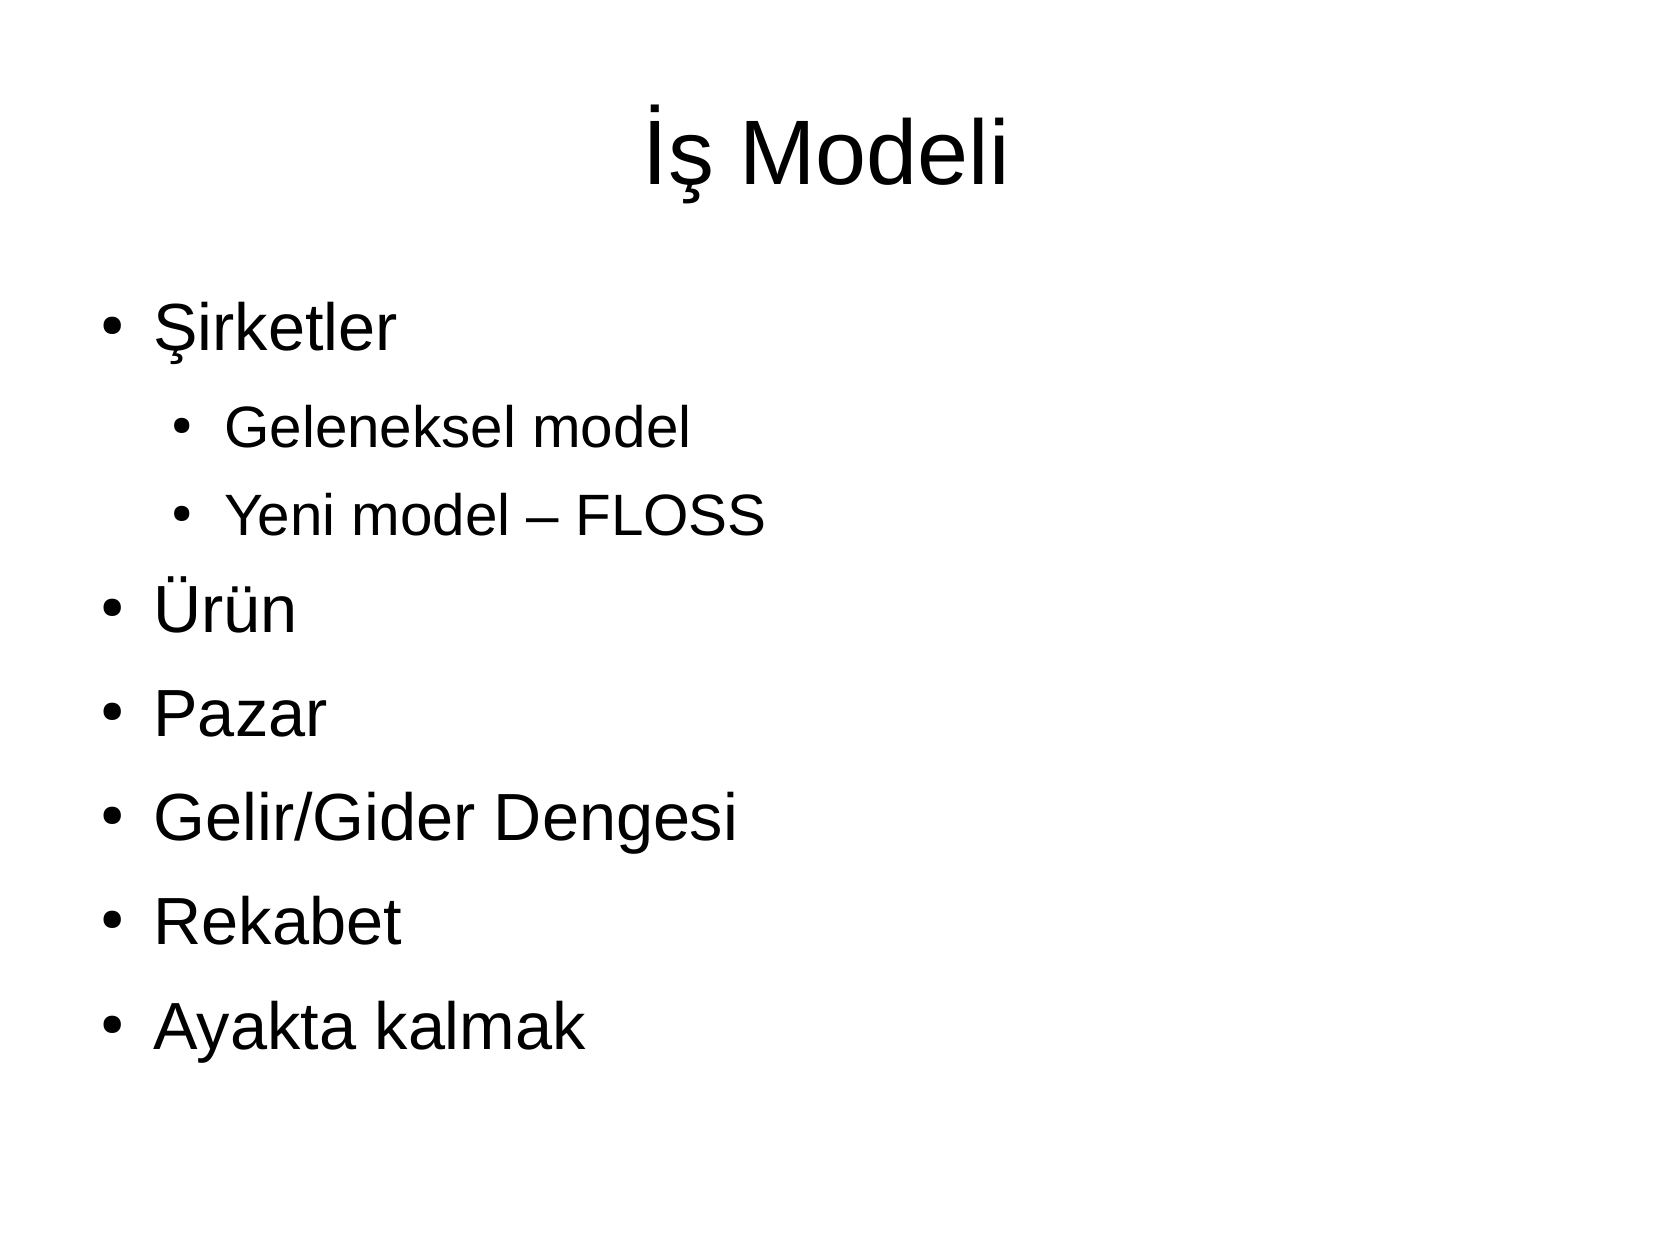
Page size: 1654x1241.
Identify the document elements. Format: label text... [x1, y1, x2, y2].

title İş Modeli [82, 49, 1571, 257]
list Şirketler Geleneksel model Yeni model – FLOSS Ürün Pazar Gelir/Gider Dengesi Rekabet Ayakta kalmak [82, 290, 1571, 1109]
